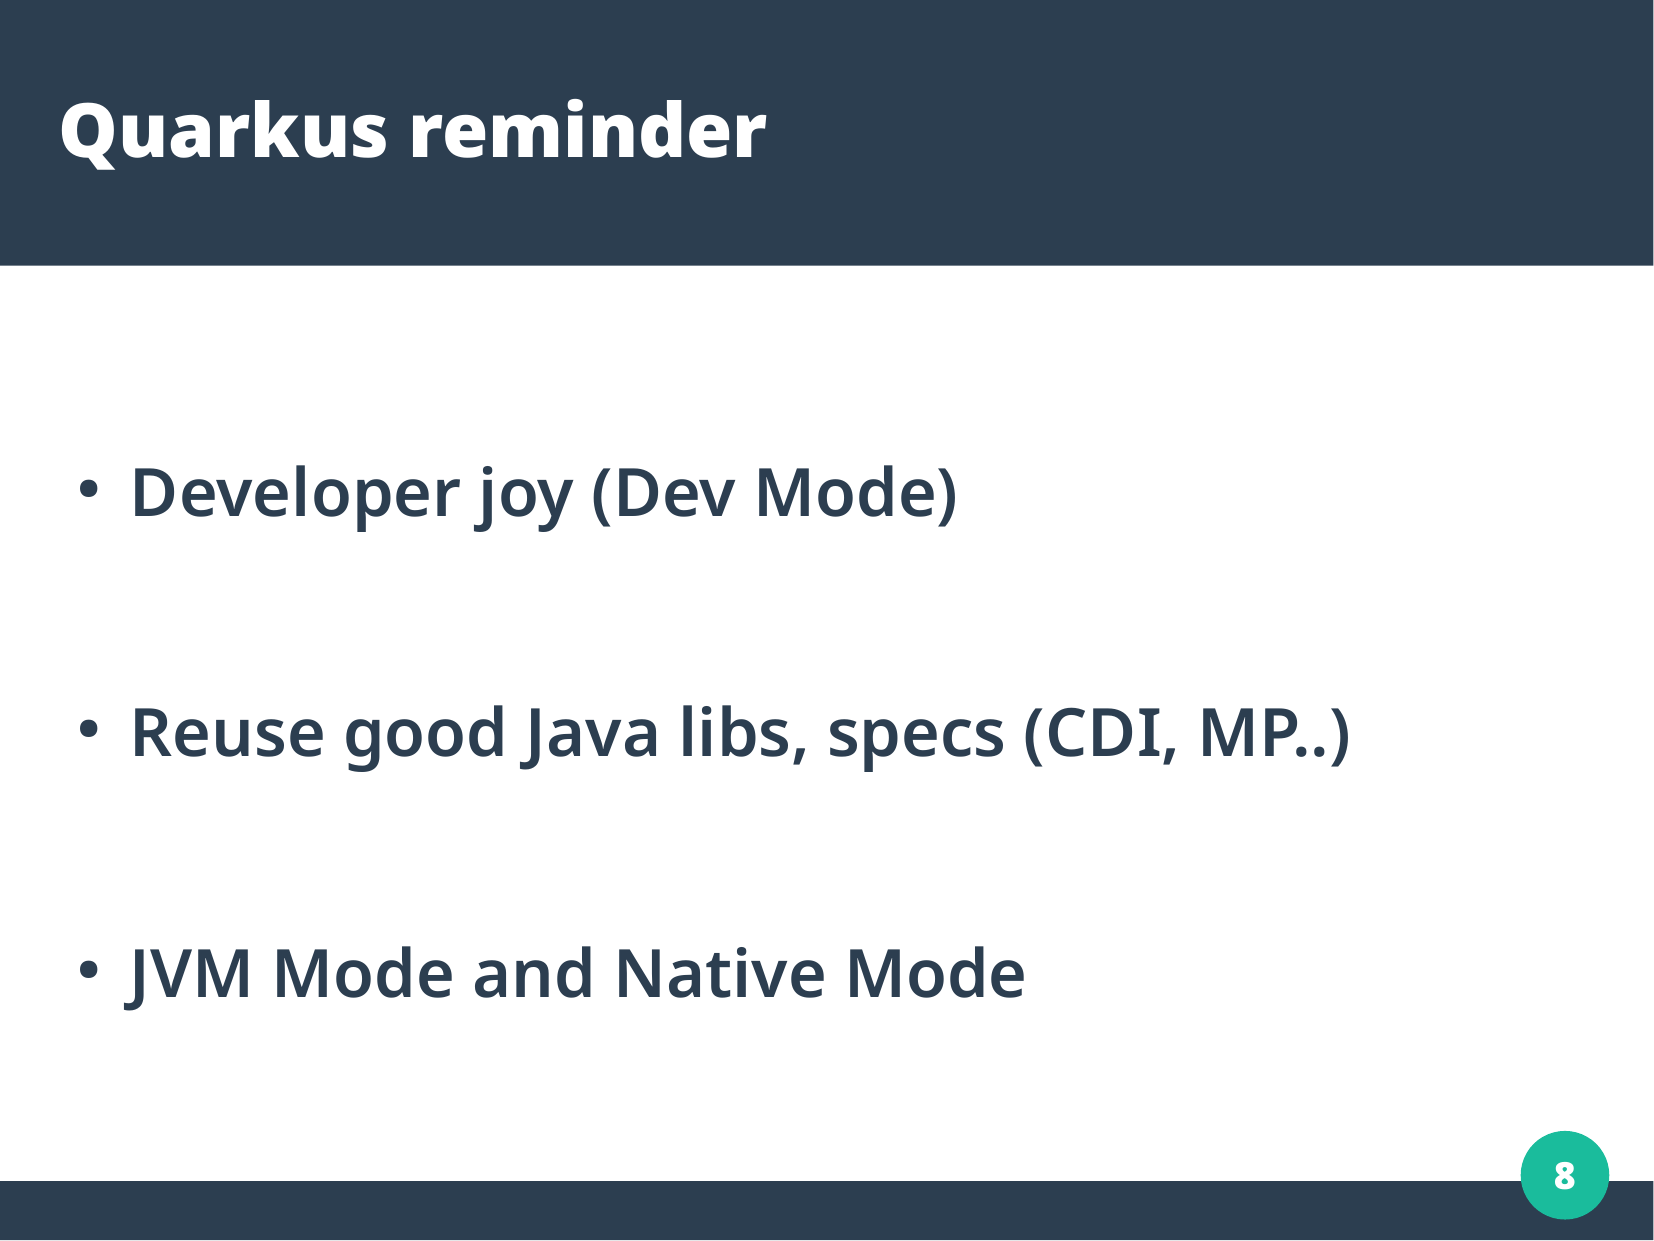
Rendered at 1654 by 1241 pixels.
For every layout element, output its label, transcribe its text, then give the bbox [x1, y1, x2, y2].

title Quarkus reminder [59, 49, 1595, 207]
list Developer joy (Dev Mode) Reuse good Java libs, specs (CDI, MP..) JVM Mode and Native Mode [59, 324, 1595, 1152]
